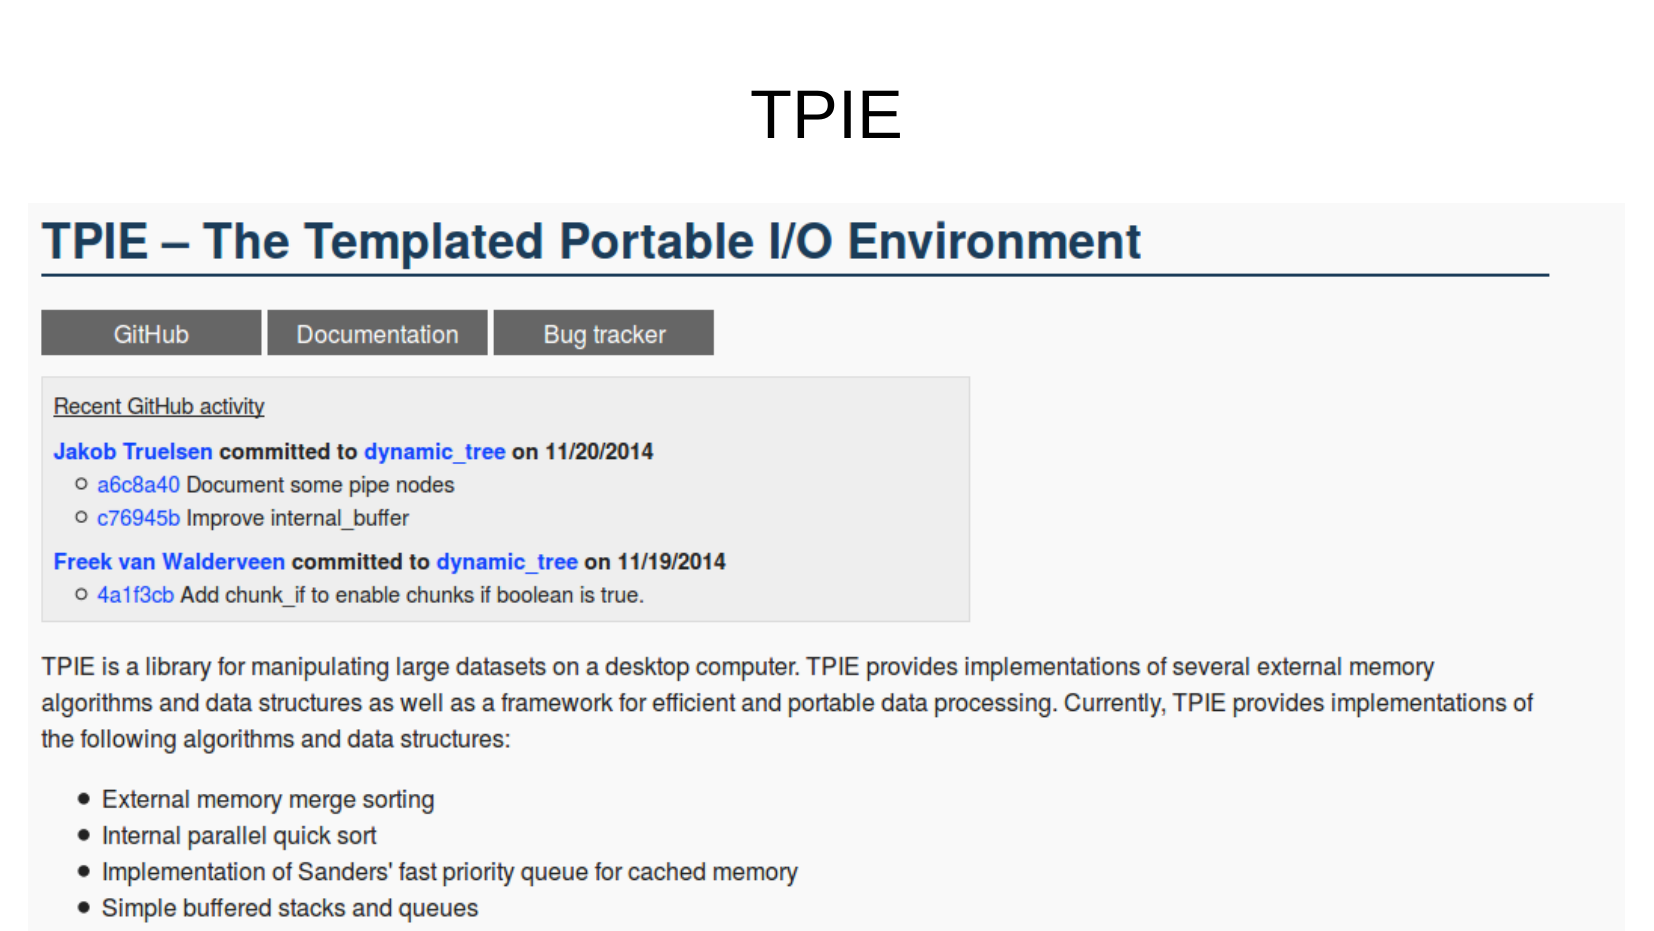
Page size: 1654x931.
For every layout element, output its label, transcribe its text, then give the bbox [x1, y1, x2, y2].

picture [28, 203, 1625, 931]
title TPIE [82, 37, 1571, 193]
